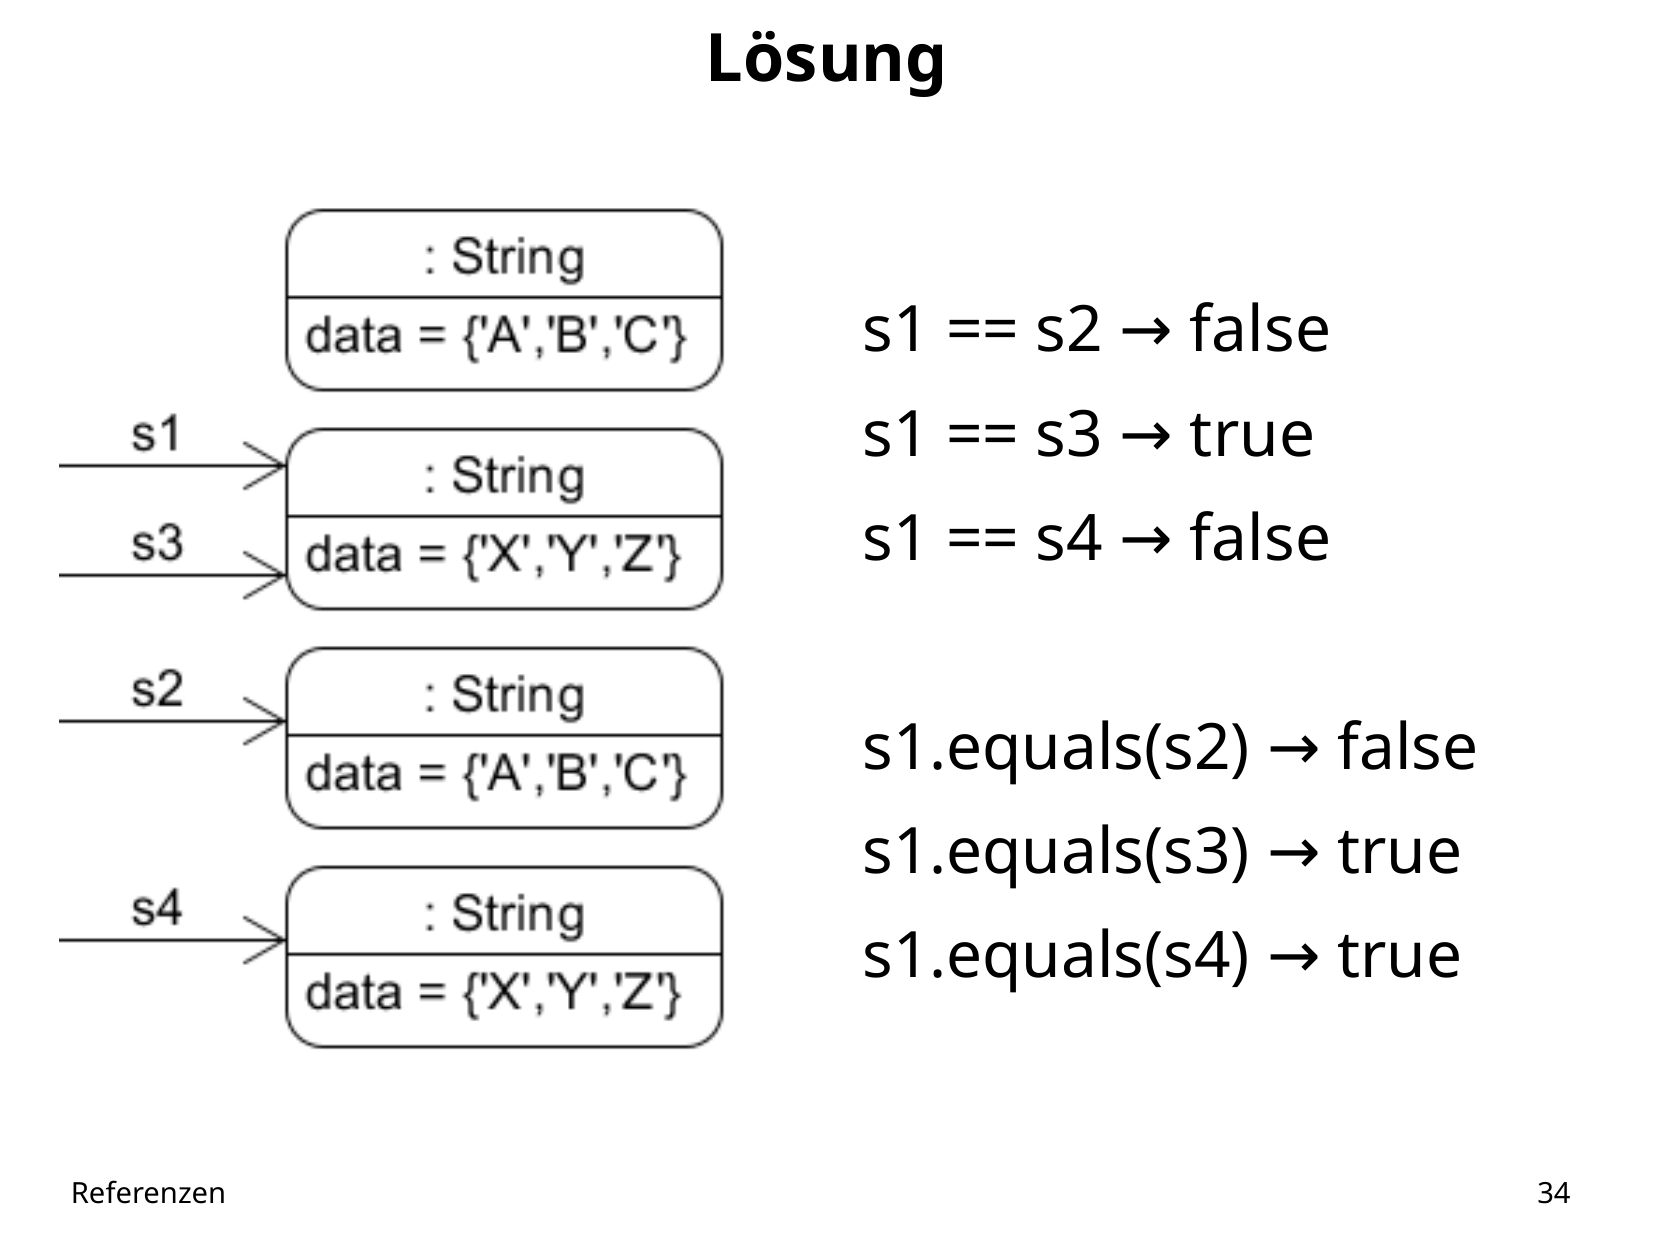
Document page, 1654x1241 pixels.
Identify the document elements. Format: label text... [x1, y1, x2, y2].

title Lösung [0, 5, 1654, 107]
picture [59, 207, 727, 1052]
list s1 == s2 → false s1 == s3 → true s1 == s4 → false s1.equals(s2) → false s1.equals(s3) → true s1.equals(s4) → true [862, 283, 1607, 1004]
